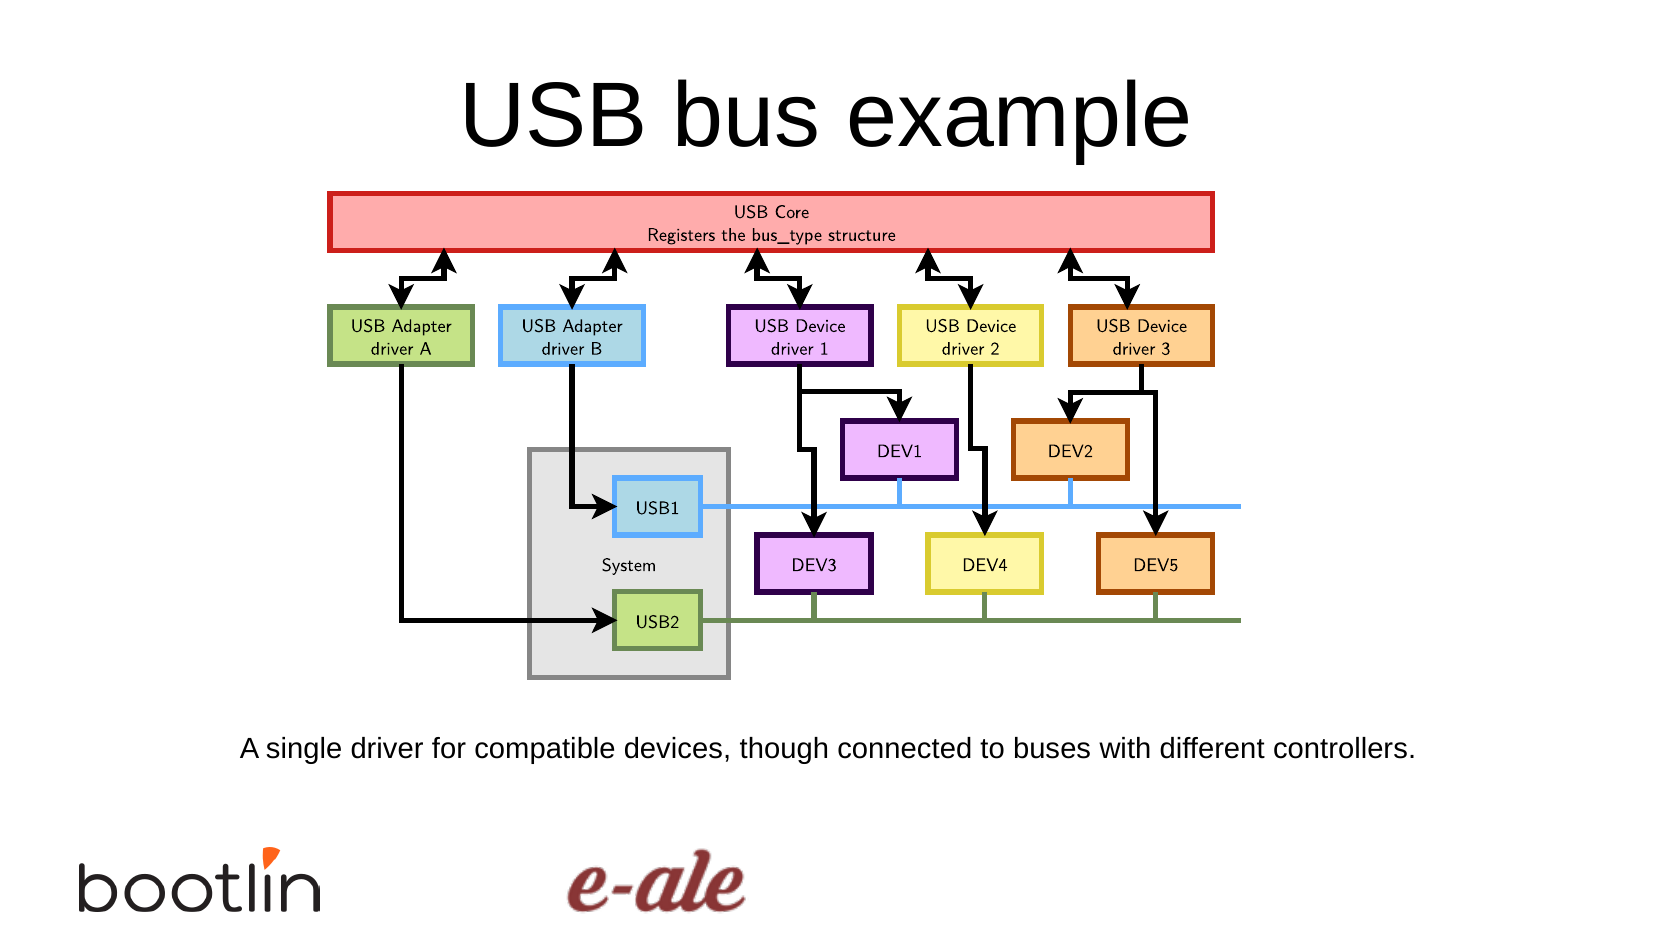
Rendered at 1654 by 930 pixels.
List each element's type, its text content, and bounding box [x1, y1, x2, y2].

text_box [436, 253, 452, 268]
picture [79, 847, 320, 912]
text_box [1013, 421, 1127, 478]
text_box [899, 307, 1042, 364]
text_box A single driver for compatible devices, though connected to buses with different controllers. [225, 724, 1434, 773]
title USB bus example [82, 37, 1571, 193]
text_box [529, 449, 729, 677]
text_box [330, 193, 1213, 250]
text_box [607, 253, 622, 268]
text_box [977, 516, 993, 531]
text_box [501, 307, 643, 364]
text_box [750, 253, 765, 268]
text_box [729, 307, 871, 364]
text_box [842, 421, 956, 478]
text_box [963, 289, 978, 304]
text_box [1148, 516, 1163, 531]
picture [565, 847, 749, 915]
text_box [1063, 403, 1078, 418]
text_box [1070, 307, 1213, 364]
text_box [757, 535, 871, 592]
text_box [564, 289, 580, 304]
text_box [394, 289, 409, 304]
text_box [892, 402, 907, 417]
text_box [928, 535, 1042, 592]
text_box [806, 517, 822, 532]
text_box [920, 253, 936, 268]
text_box [1063, 253, 1078, 268]
text_box [792, 289, 807, 304]
text_box [330, 307, 472, 364]
text_box [1120, 289, 1135, 304]
text_box [1099, 535, 1213, 592]
